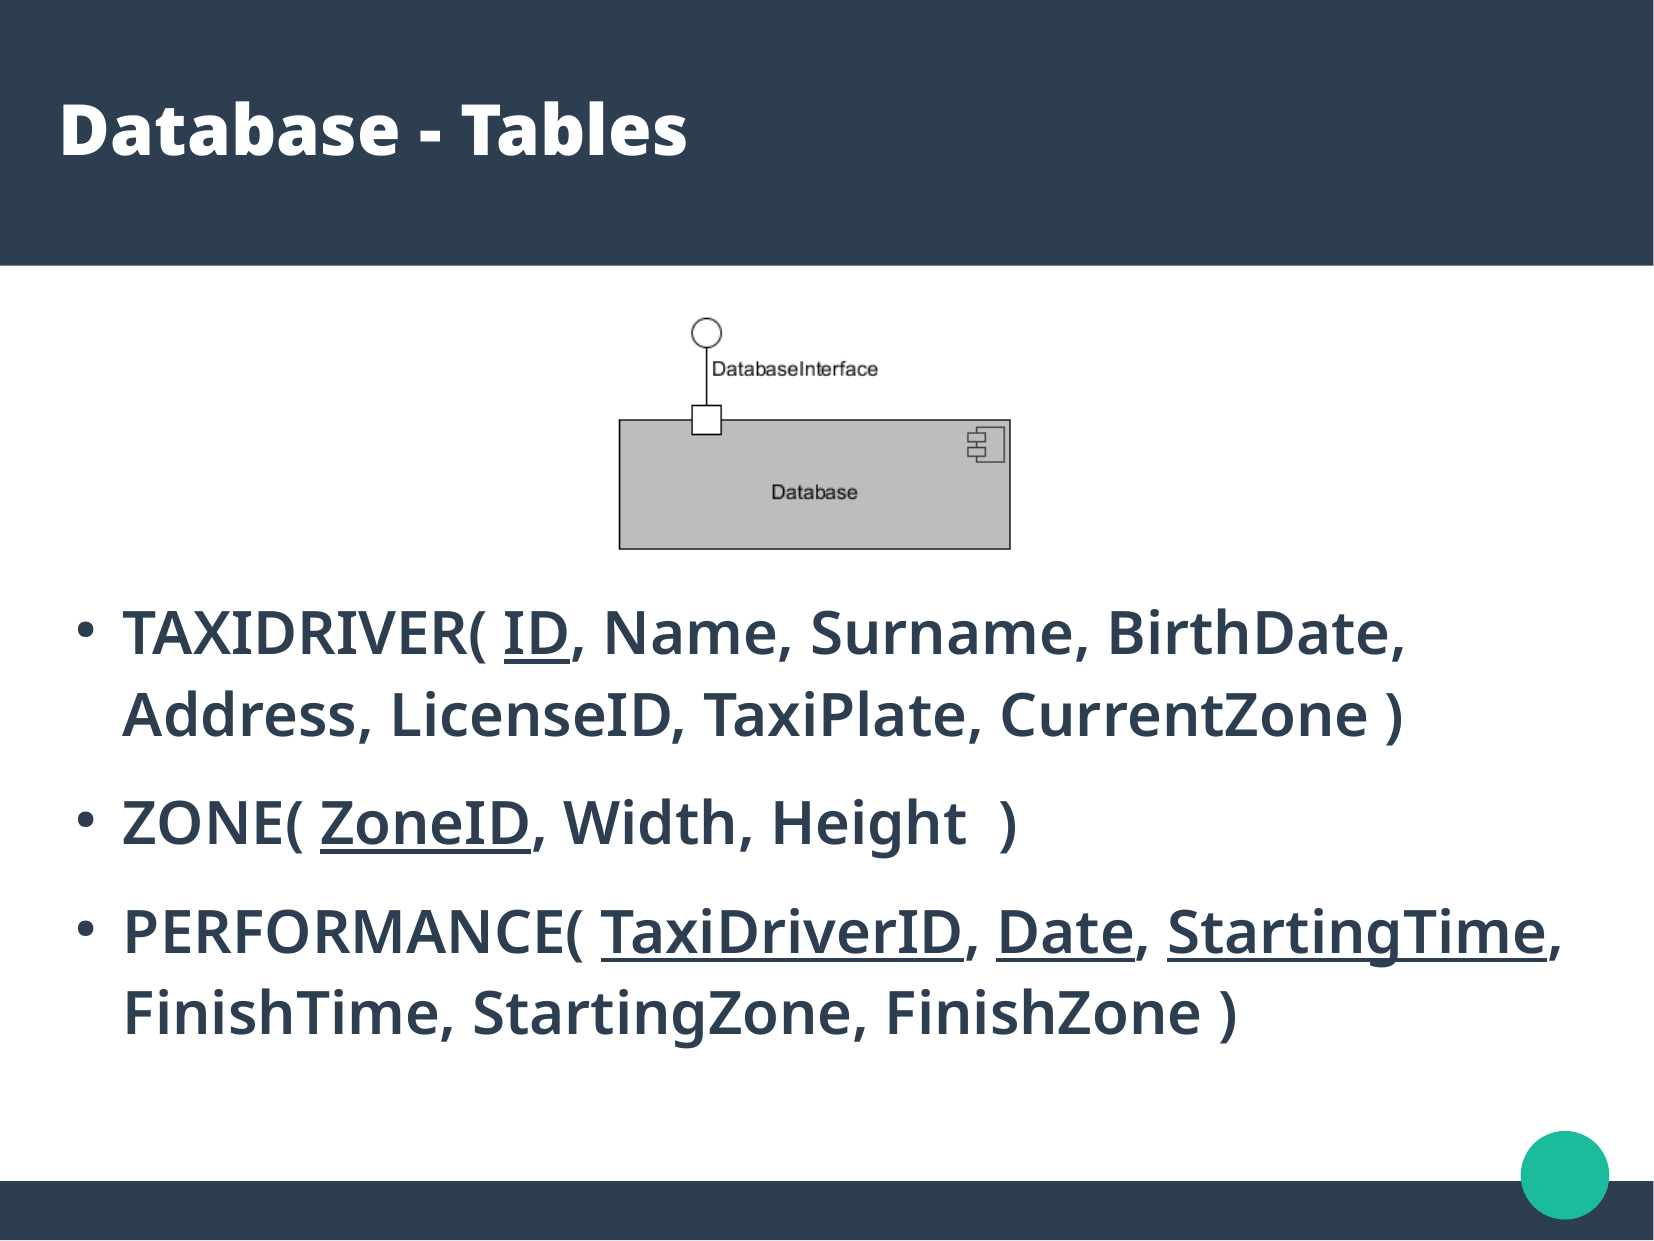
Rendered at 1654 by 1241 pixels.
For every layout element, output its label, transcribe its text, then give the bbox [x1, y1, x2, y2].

list TAXIDRIVER( ID, Name, Surname, BirthDate, Address, LicenseID, TaxiPlate, CurrentZone ) ZONE( ZoneID, Width, Height ) PERFORMANCE( TaxiDriverID, Date, StartingTime, FinishTime, StartingZone, FinishZone ) [59, 590, 1595, 1081]
title Database - Tables [59, 49, 1595, 207]
picture [590, 289, 1040, 579]
